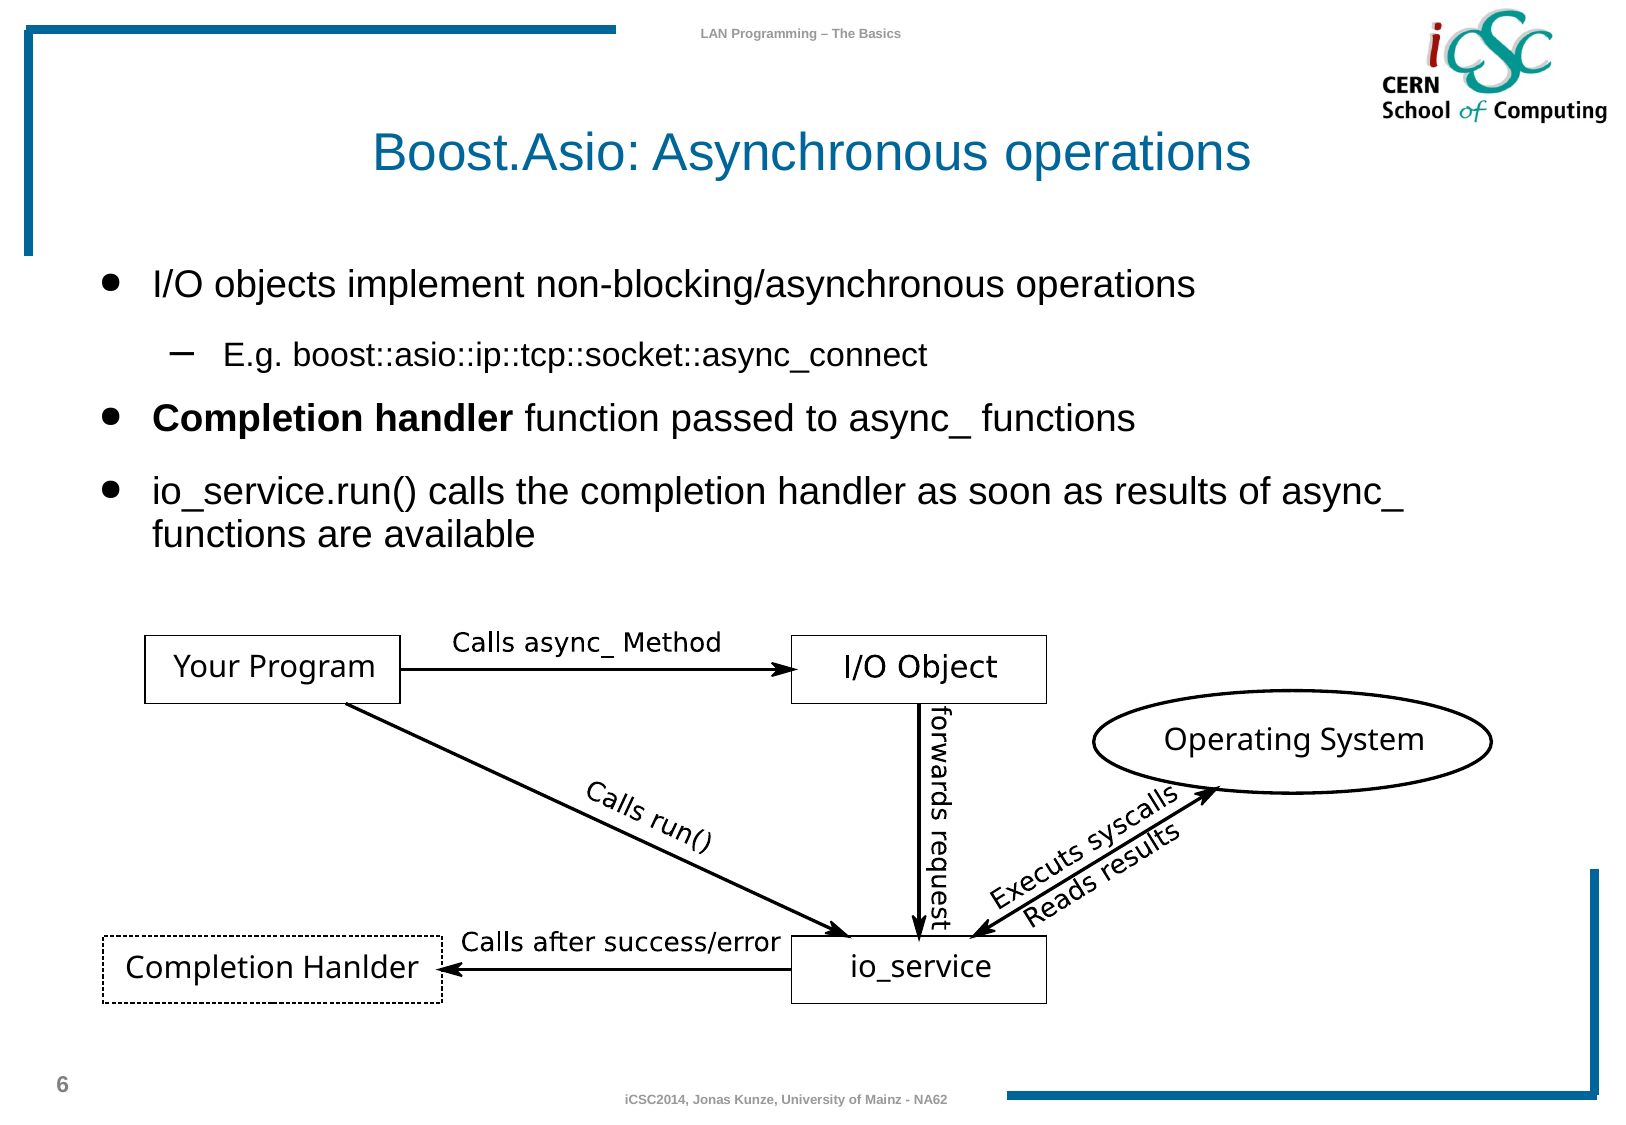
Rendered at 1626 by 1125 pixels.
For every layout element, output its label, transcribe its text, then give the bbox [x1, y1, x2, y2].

picture [1381, 8, 1608, 125]
list I/O objects implement non-blocking/asynchronous operations E.g. boost::asio::ip::tcp::socket::async_connect Completion handler function passed to async_ functions io_service.run() calls the completion handler as soon as results of async_ functions are available [81, 263, 1512, 1051]
picture [101, 630, 1494, 1006]
title Boost.Asio: Asynchronous operations [81, 44, 1544, 233]
